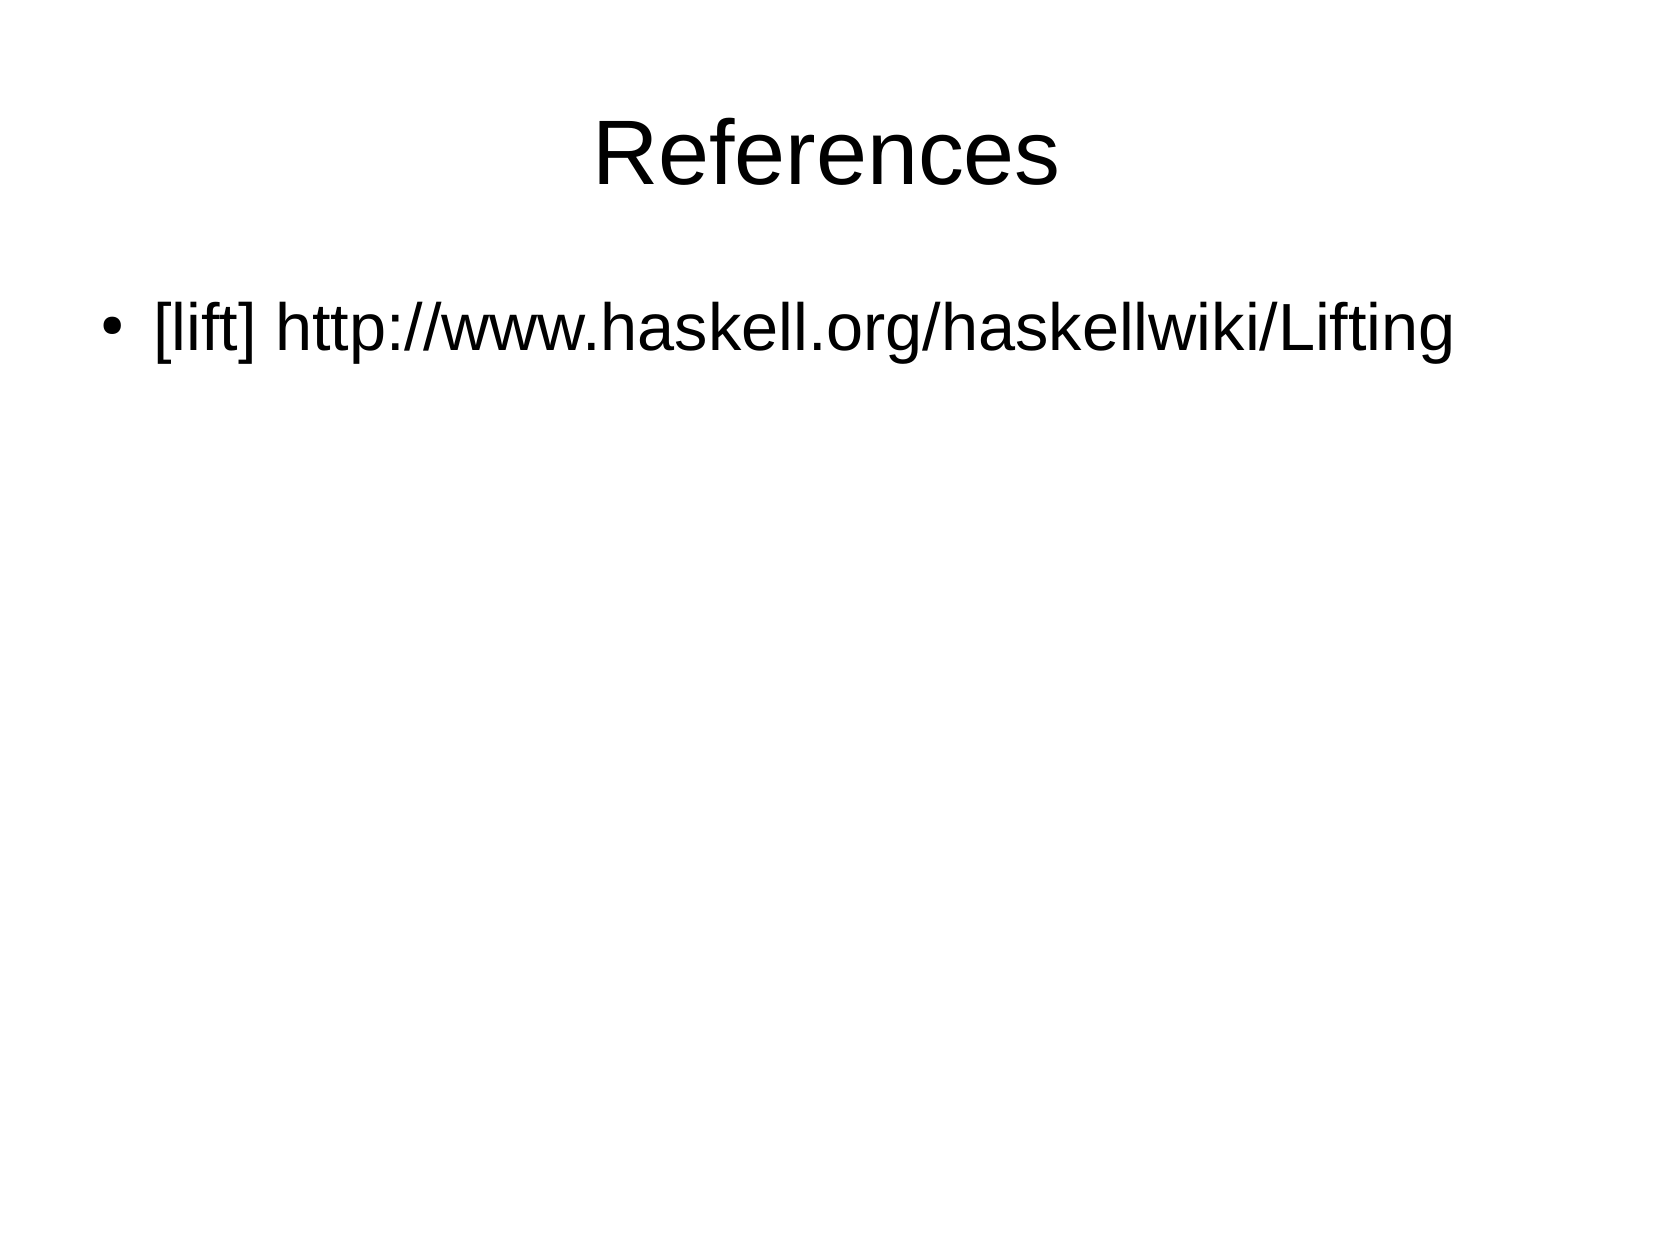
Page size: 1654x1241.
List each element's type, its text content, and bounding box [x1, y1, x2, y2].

title References [82, 49, 1571, 257]
list [lift] http://www.haskell.org/haskellwiki/Lifting [82, 290, 1538, 1010]
